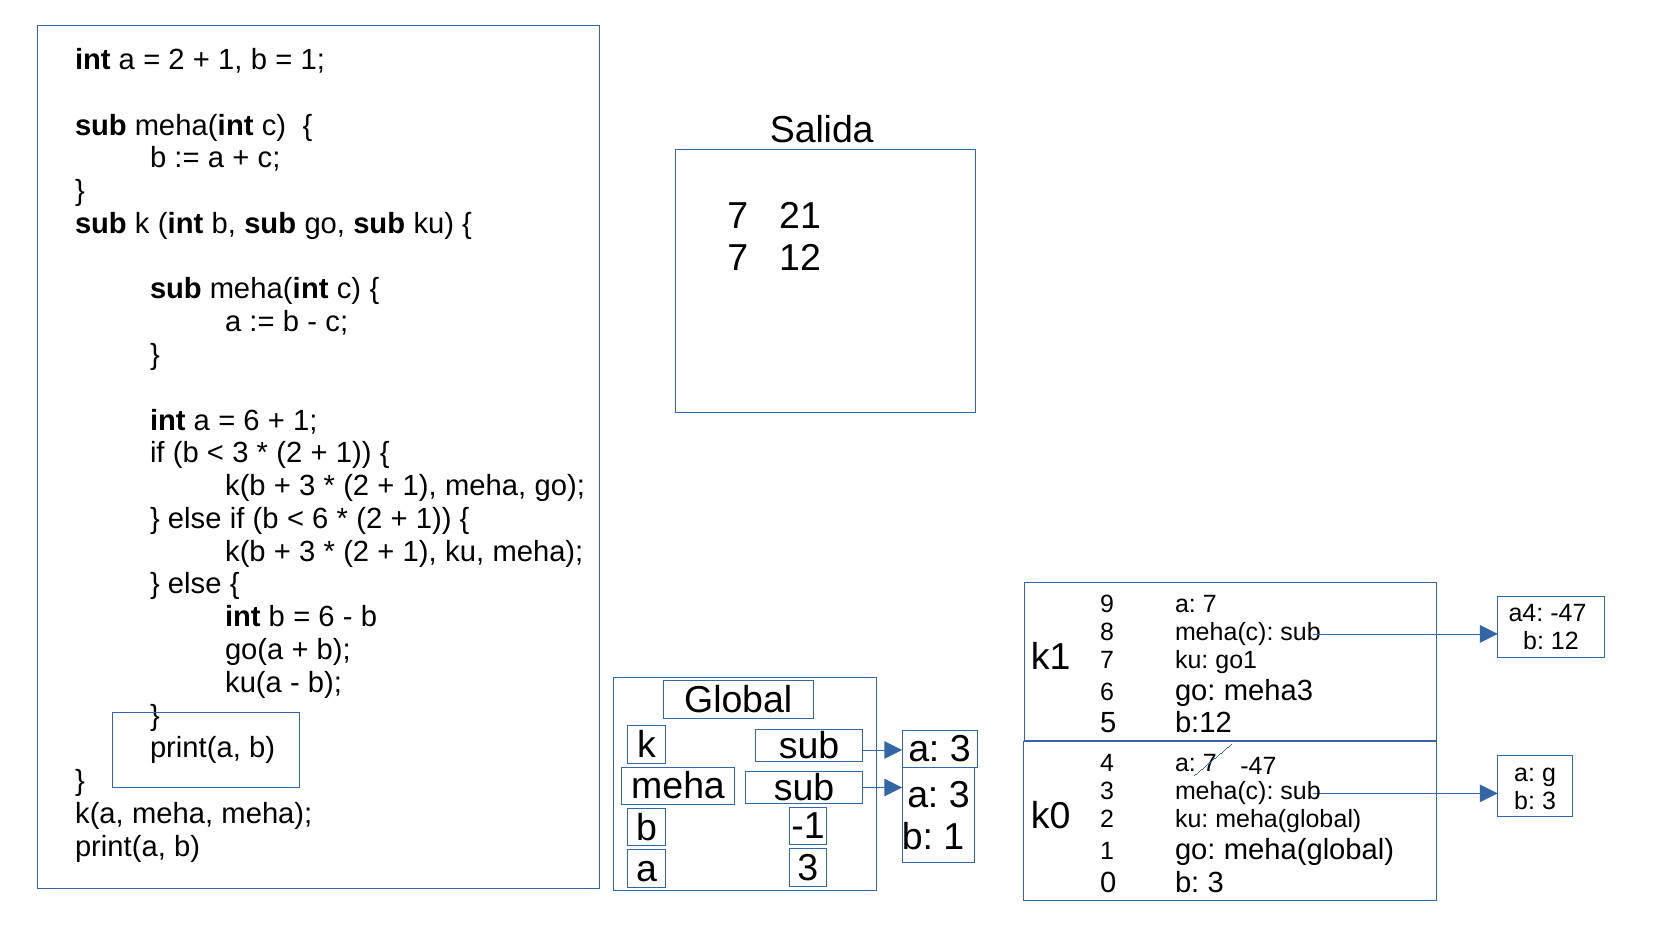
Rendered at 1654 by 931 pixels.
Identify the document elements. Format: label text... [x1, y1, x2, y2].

text_box a [627, 849, 666, 888]
text_box k [627, 725, 666, 764]
text_box k1 [1016, 628, 1086, 685]
text_box a: 3 b: 1 [902, 767, 975, 863]
subtitle int a = 2 + 1, b = 1; sub meha(int c) { b := a + c; } sub k (int b, sub go, sub ku) { sub meha(int c) { a := b - c; } int a = 6 + 1; if (b < 3 * (2 + 1)) { k(b + 3 * (2 + 1), meha, go); } else if (b < 6 * (2 + 1)) { k(b + 3 * (2 + 1), ku, meha); } else { int b = 6 - b go(a + b); ku(a - b); } print(a, b) } k(a, meha, meha); print(a, b) [75, 43, 638, 863]
text_box a4: -47 b: 12 [1497, 596, 1605, 658]
text_box Salida [755, 100, 889, 158]
text_box 4 a: 7 3 meha(c): sub 2 ku: meha(global) 1 go: meha(global) 0 b: 3 [1085, 741, 1437, 916]
text_box meha [621, 767, 735, 805]
text_box sub [755, 729, 863, 762]
text_box sub [745, 771, 863, 804]
text_box -47 [1225, 744, 1292, 787]
text_box a: 3 [902, 730, 978, 768]
text_box a: g b: 3 [1497, 755, 1573, 817]
text_box -1 [789, 807, 827, 845]
text_box 3 [789, 848, 827, 887]
text_box k0 [1015, 787, 1085, 845]
text_box Global [663, 680, 814, 719]
text_box b [627, 808, 666, 846]
text_box 9 a: 7 8 meha(c): sub 7 ku: go1 6 go: meha3 5 b:12 [1085, 582, 1409, 741]
text_box 7 21 7 12 [712, 187, 836, 287]
